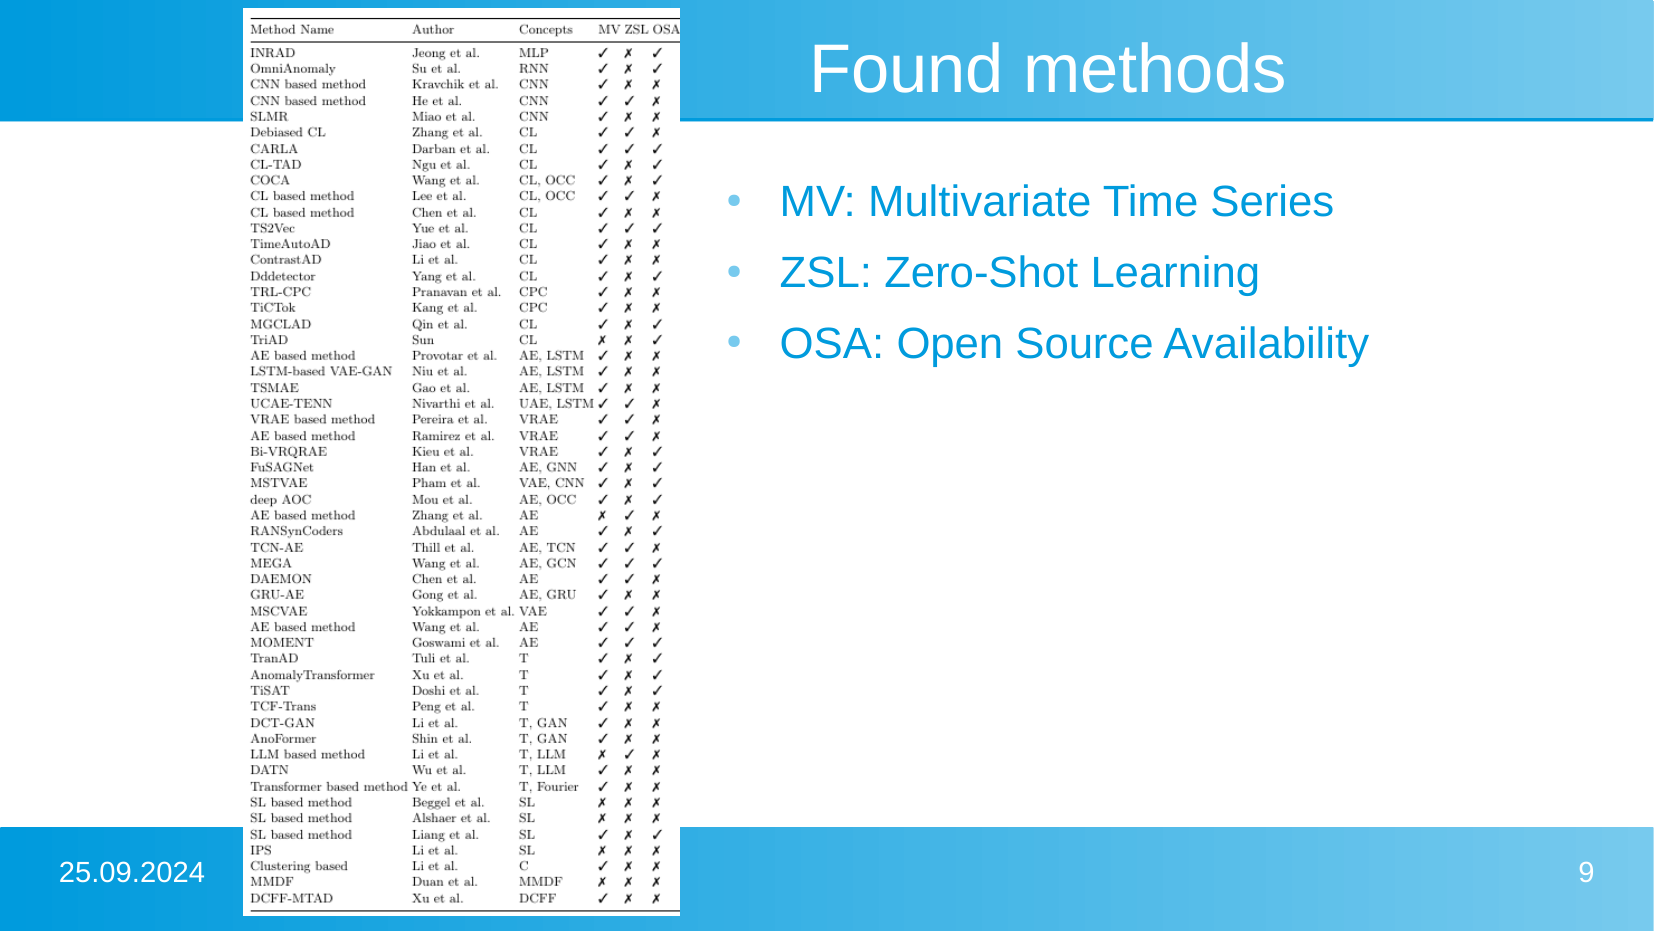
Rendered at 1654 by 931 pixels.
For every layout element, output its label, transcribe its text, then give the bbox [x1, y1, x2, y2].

title Found methods [680, 21, 1595, 116]
picture [243, 8, 680, 916]
list MV: Multivariate Time Series ZSL: Zero-Shot Learning OSA: Open Source Availability [708, 177, 1595, 768]
